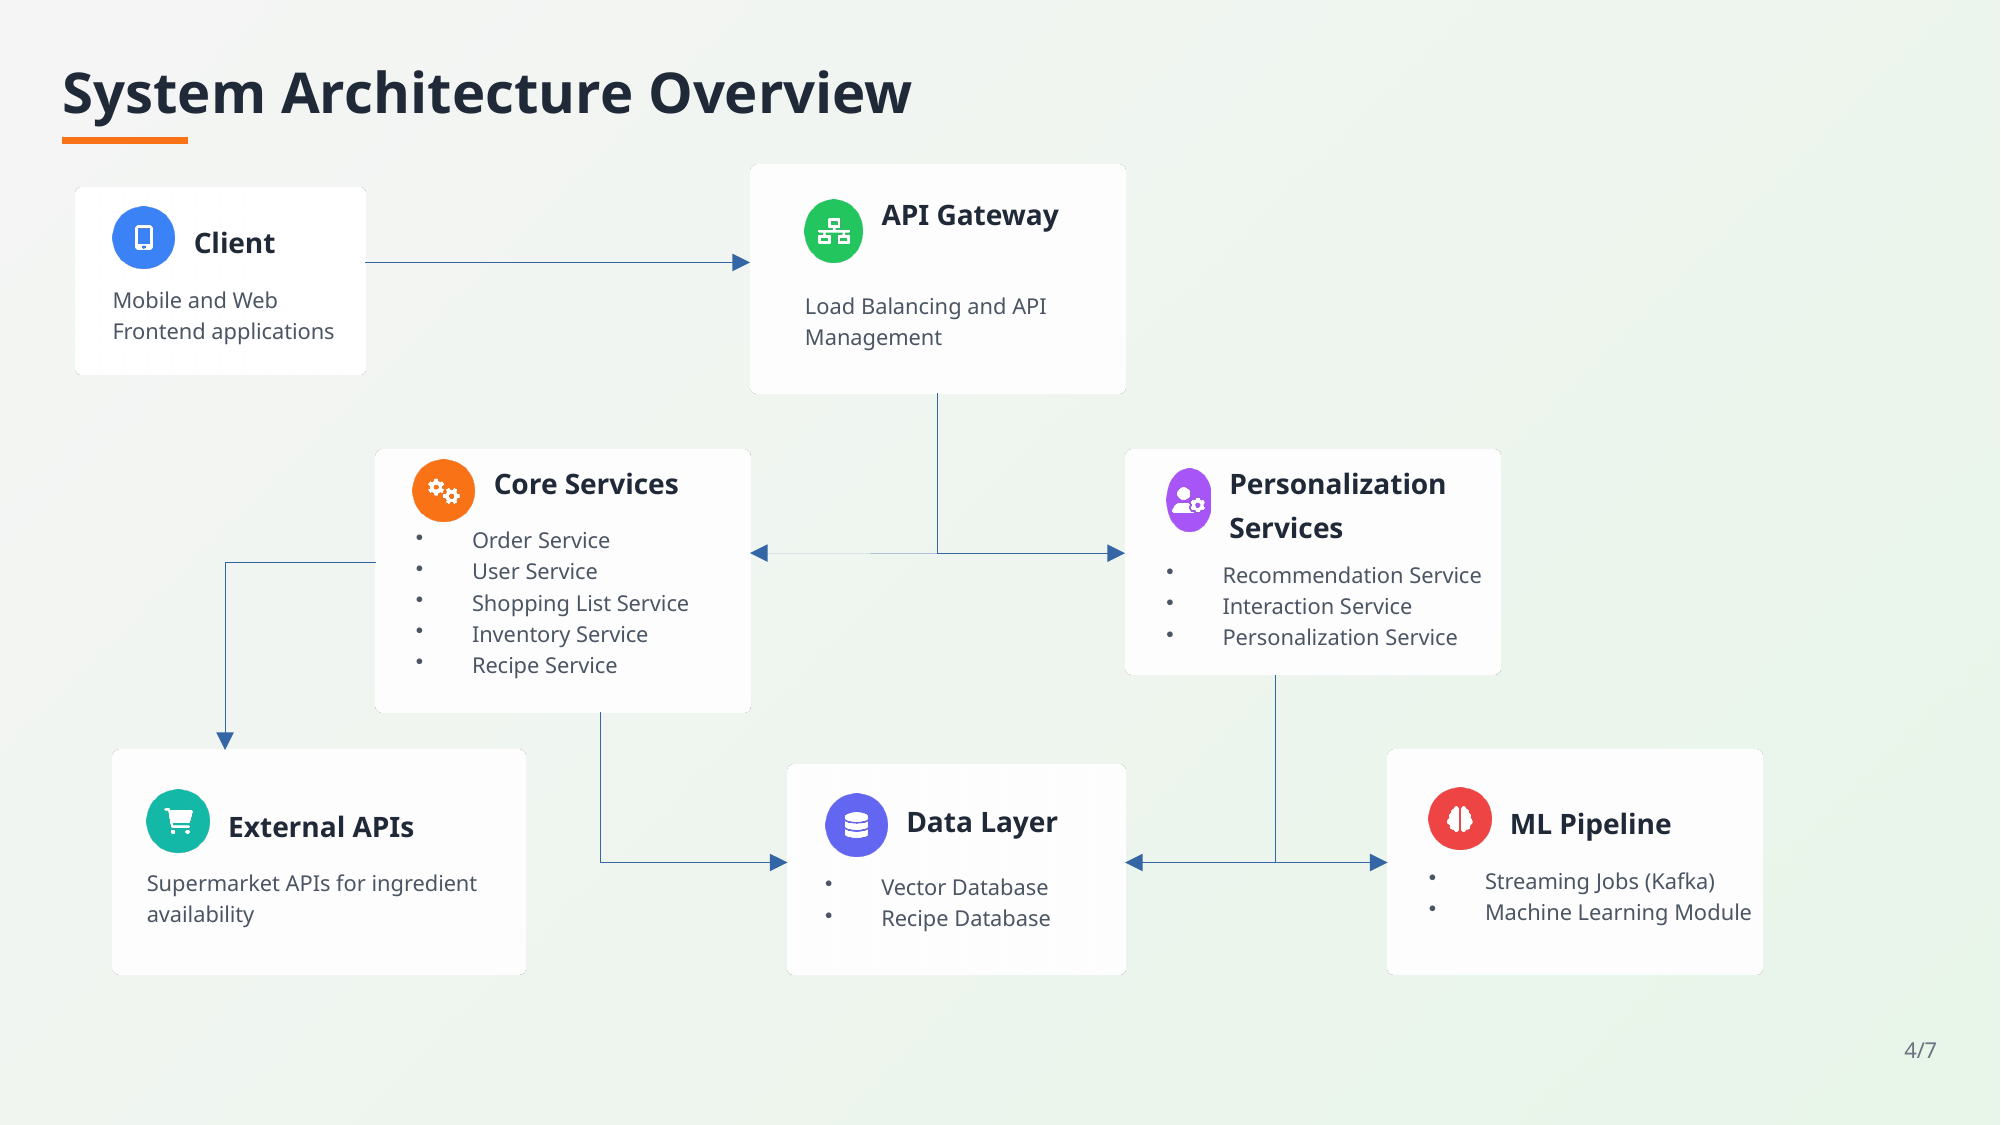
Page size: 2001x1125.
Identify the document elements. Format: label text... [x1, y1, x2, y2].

text_box Recipe Database [824, 899, 1234, 932]
text_box Recipe Service [415, 646, 825, 678]
text_box Recommendation Service [1166, 556, 1575, 587]
text_box Order Service [415, 521, 825, 553]
text_box Load Balancing and API Management [804, 287, 1068, 350]
text_box 4/7 [62, 1031, 1938, 1063]
picture [0, 0, 2000, 1125]
text_box Streaming Jobs (Kafka) [1428, 862, 1838, 893]
text_box Interaction Service [1166, 587, 1575, 618]
text_box Personalization Services [1229, 456, 1507, 544]
text_box Supermarket APIs for ingredient availability [146, 864, 488, 928]
text_box Core Services [493, 456, 754, 500]
text_box Inventory Service [415, 615, 825, 646]
text_box Vector Database [824, 868, 1234, 899]
text_box Data Layer [906, 793, 1113, 838]
text_box Mobile and Web Frontend applications [112, 281, 376, 344]
text_box ML Pipeline [1509, 796, 1731, 841]
text_box System Architecture Overview [62, 62, 2000, 125]
text_box Machine Learning Module [1428, 893, 1838, 925]
text_box User Service [415, 553, 825, 584]
text_box Personalization Service [1166, 618, 1575, 651]
text_box External APIs [228, 799, 483, 843]
text_box Client [193, 215, 305, 260]
text_box Shopping List Service [415, 584, 825, 615]
text_box API Gateway [881, 187, 1068, 275]
